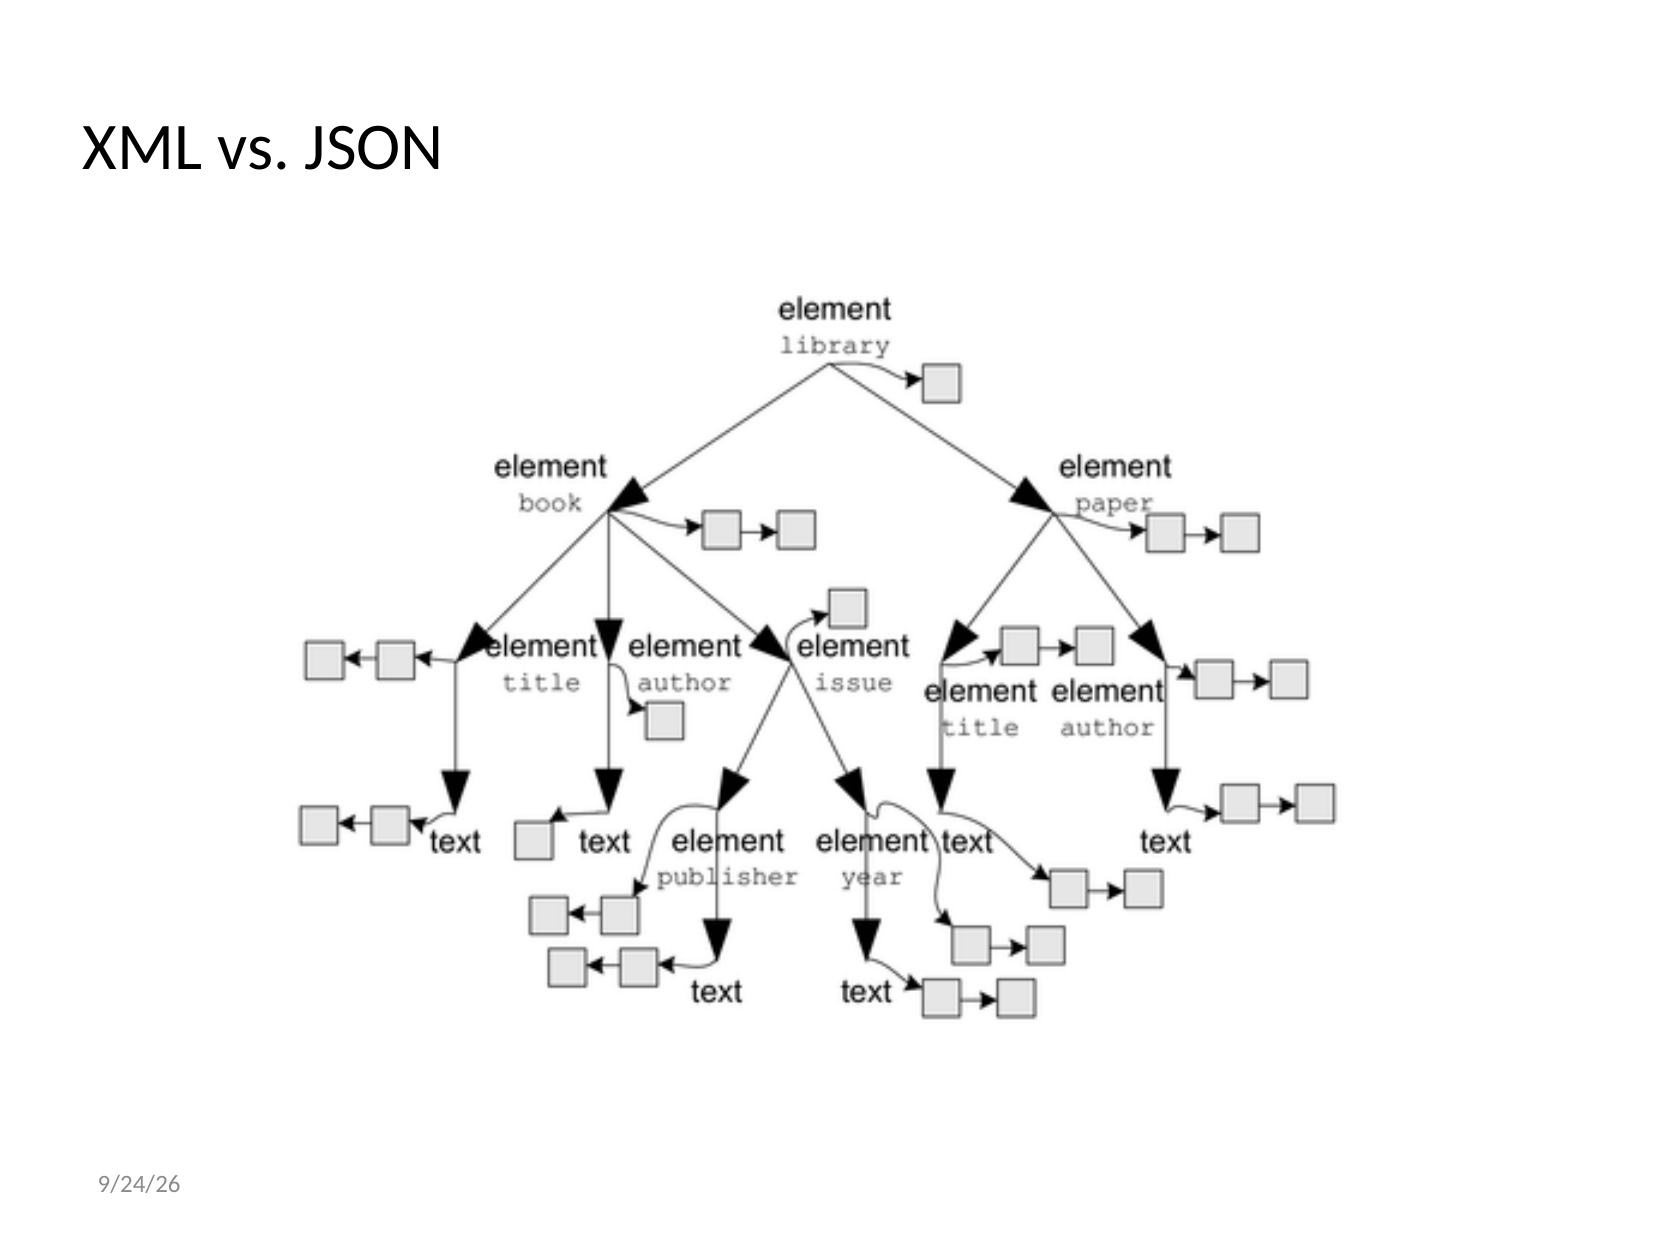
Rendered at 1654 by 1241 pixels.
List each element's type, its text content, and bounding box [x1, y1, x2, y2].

picture [289, 294, 1345, 1027]
title XML vs. JSON [82, 49, 1571, 257]
